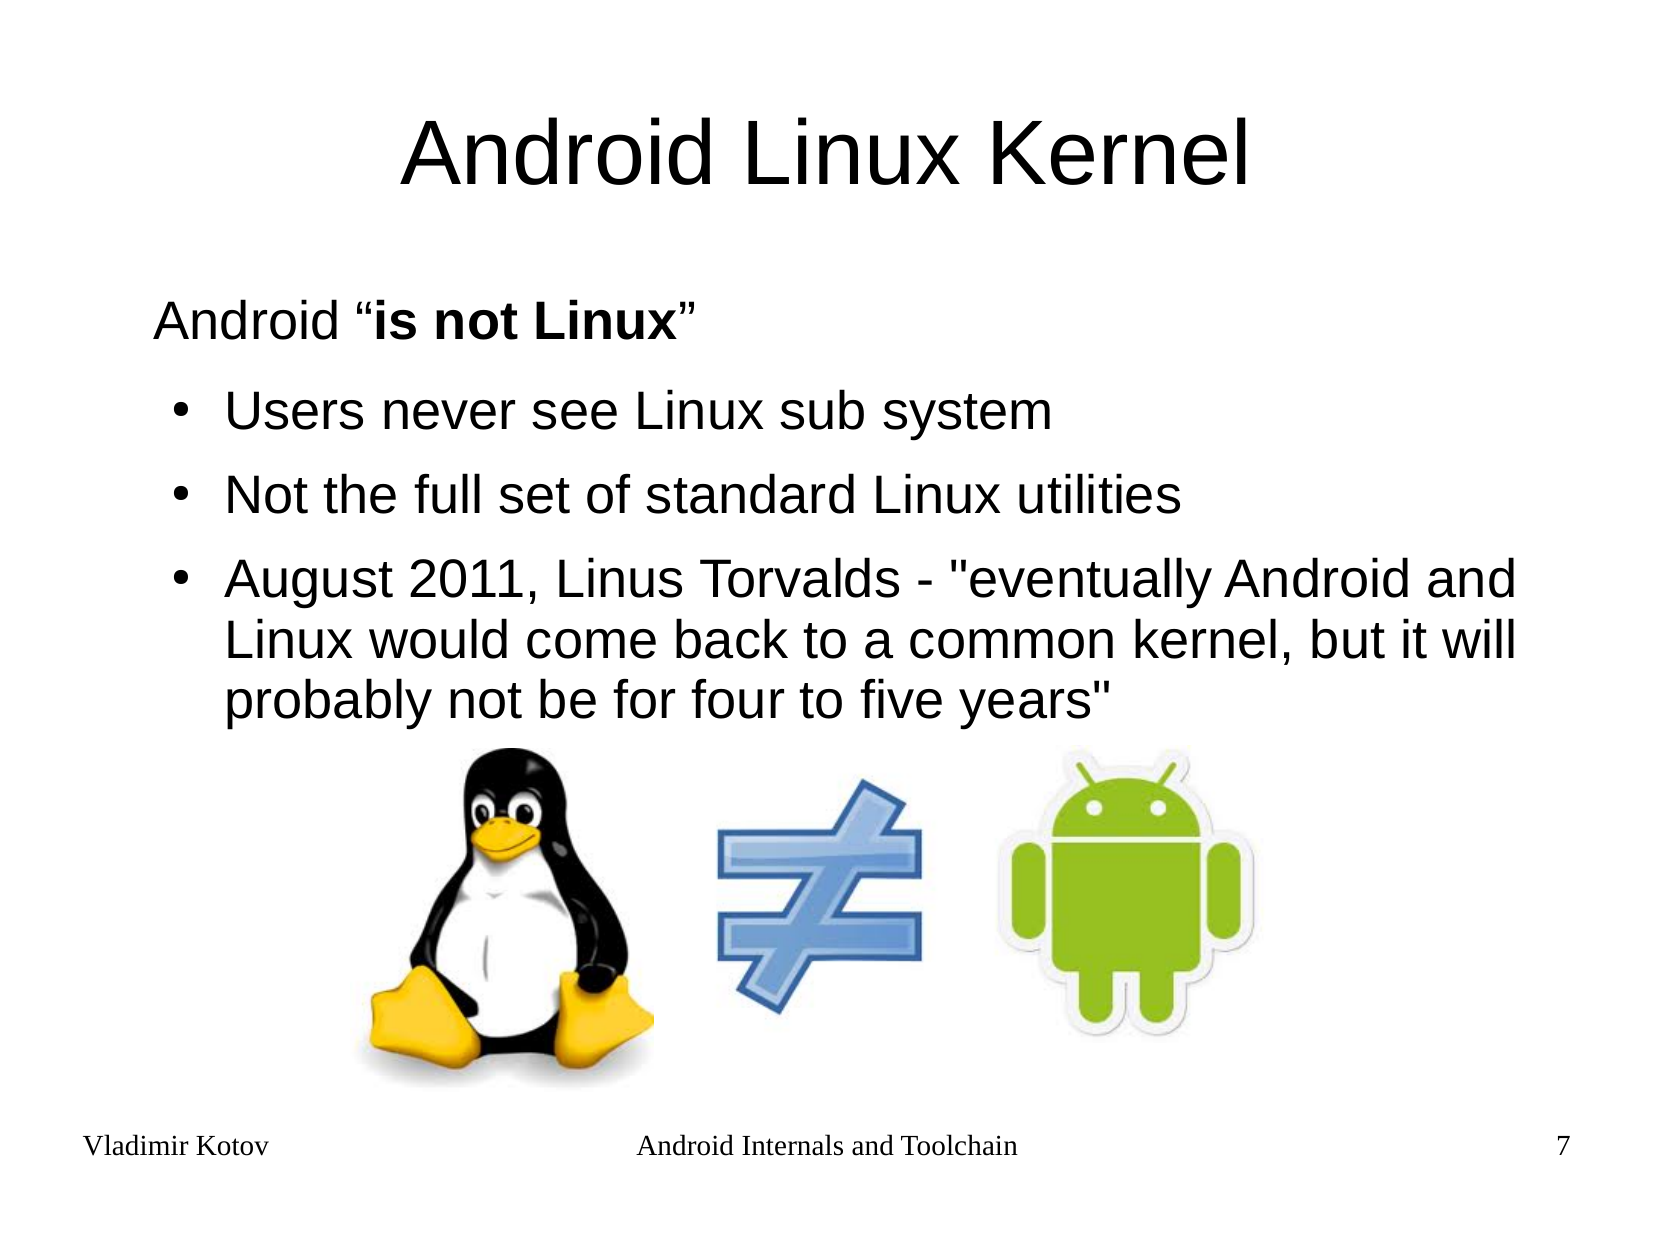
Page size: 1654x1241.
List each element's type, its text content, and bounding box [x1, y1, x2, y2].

list Android “is not Linux” Users never see Linux sub system Not the full set of standard Linux utilities August 2011, Linus Torvalds - "eventually Android and Linux would come back to a common kernel, but it will probably not be for four to five years" [82, 290, 1571, 732]
picture [668, 745, 1282, 1043]
picture [350, 748, 654, 1092]
title Android Linux Kernel [82, 49, 1571, 257]
